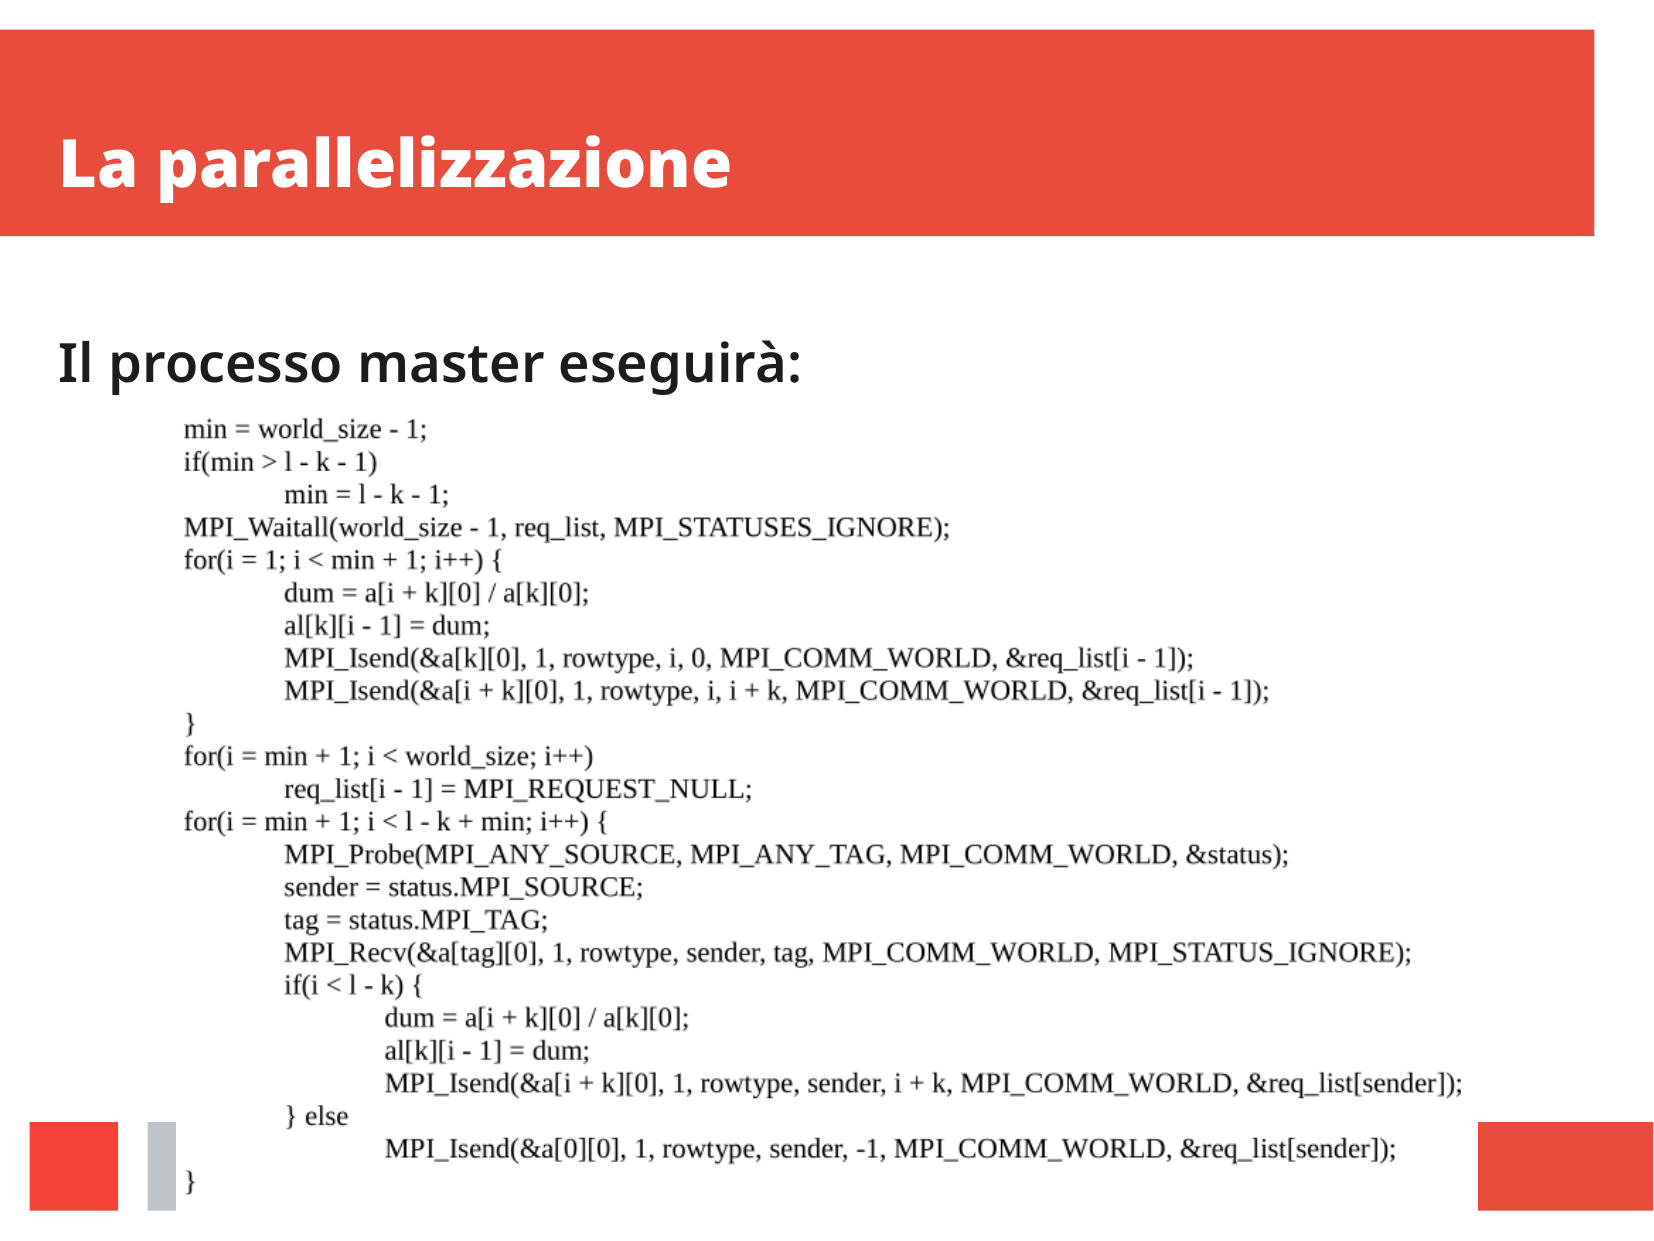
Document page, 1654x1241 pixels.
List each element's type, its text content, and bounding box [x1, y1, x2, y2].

title La parallelizzazione [59, 59, 1595, 207]
list Il processo master eseguirà: [59, 324, 1565, 1093]
picture [176, 413, 1478, 1213]
